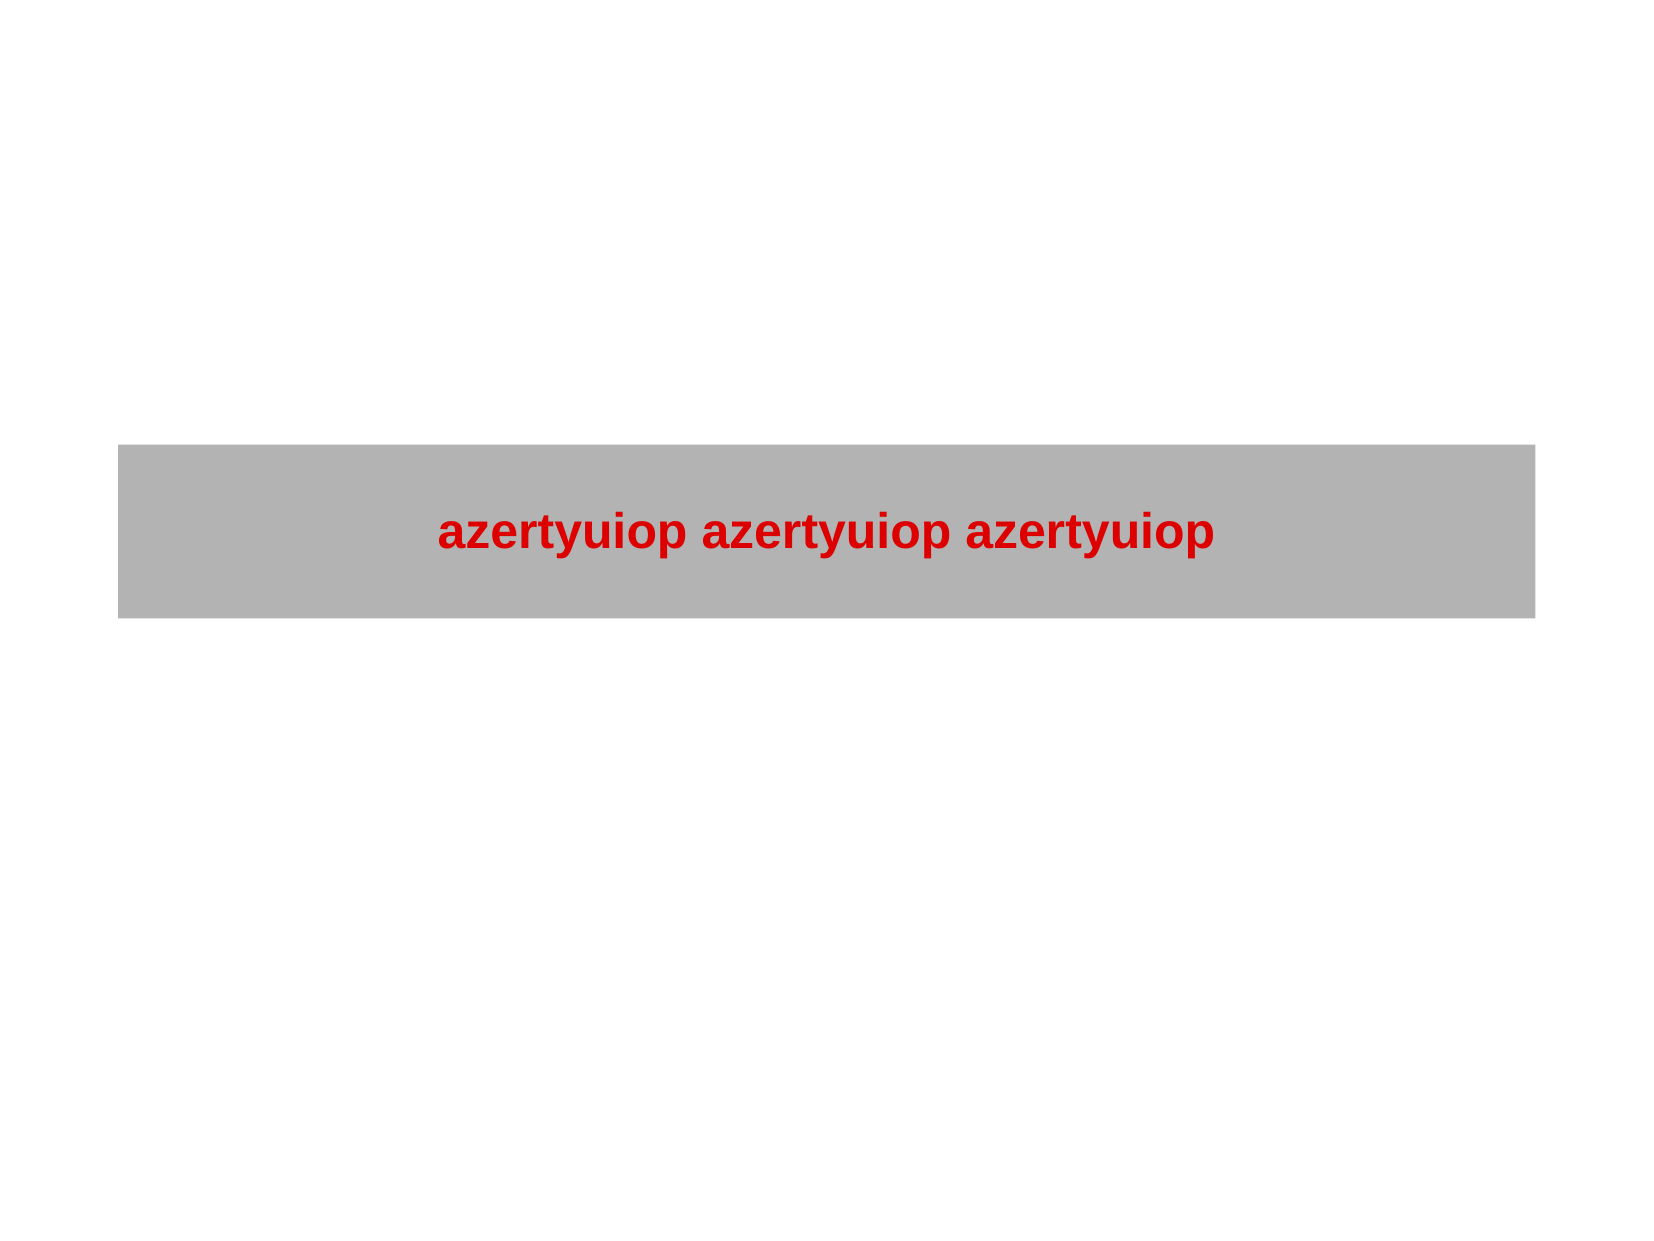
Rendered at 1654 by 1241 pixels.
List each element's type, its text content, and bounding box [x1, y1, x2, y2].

text_box azertyuiop azertyuiop azertyuiop [118, 472, 1536, 591]
